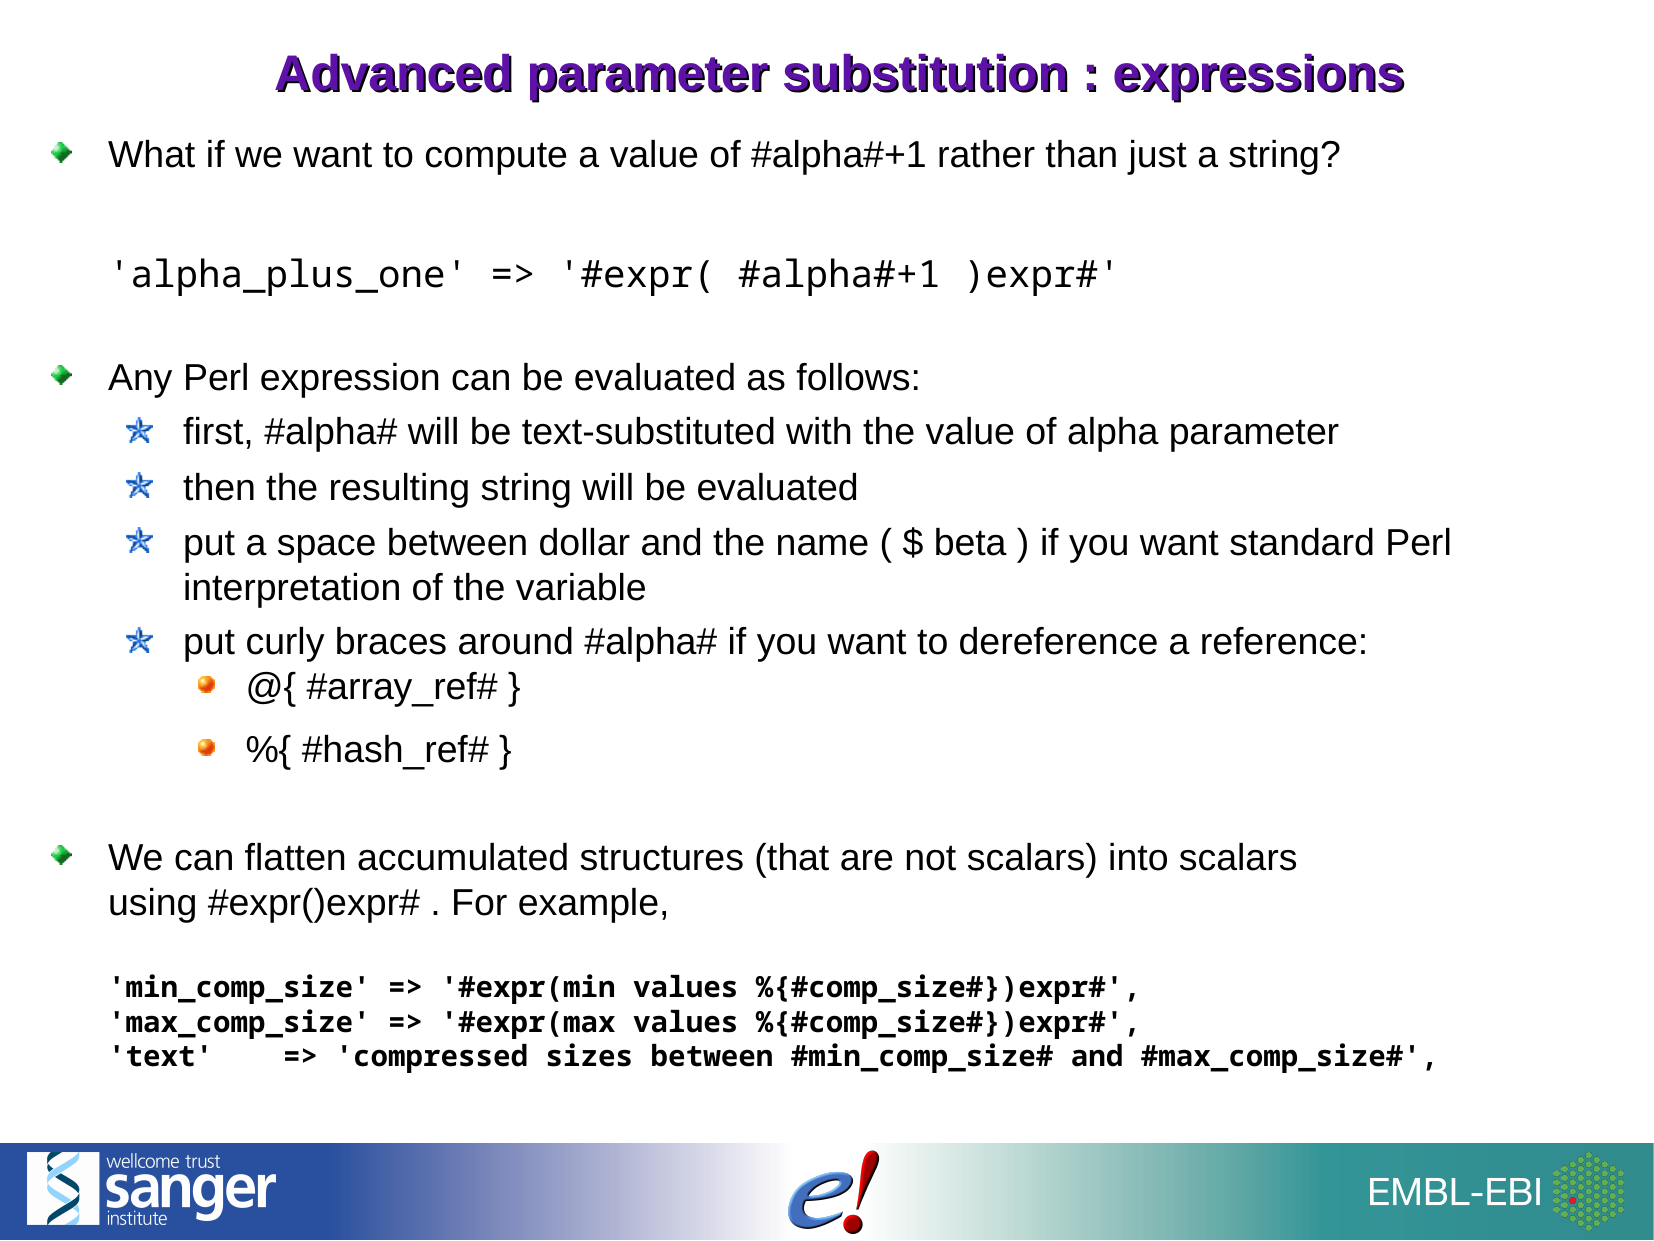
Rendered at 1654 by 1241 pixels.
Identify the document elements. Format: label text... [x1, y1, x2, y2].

list What if we want to compute a value of #alpha#+1 rather than just a string? 'alpha_plus_one' => '#expr( #alpha#+1 )expr#' Any Perl expression can be evaluated as follows: first, #alpha# will be text-substituted with the value of alpha parameter then the resulting string will be evaluated put a space between dollar and the name ( $ beta ) if you want standard Perl interpretation of the variable put curly braces around #alpha# if you want to dereference a reference: @{ #array_ref# } %{ #hash_ref# } We can flatten accumulated structures (that are not scalars) into scalars using #expr()expr# . For example, 'min_comp_size' => '#expr(min values %{#comp_size#})expr#', 'max_comp_size' => '#expr(max values %{#comp_size#})expr#', 'text' => 'compressed sizes between #min_comp_size# and #max_comp_size#', [18, 115, 1641, 1123]
picture [0, 1143, 1654, 1240]
title Advanced parameter substitution : expressions [24, 23, 1618, 115]
